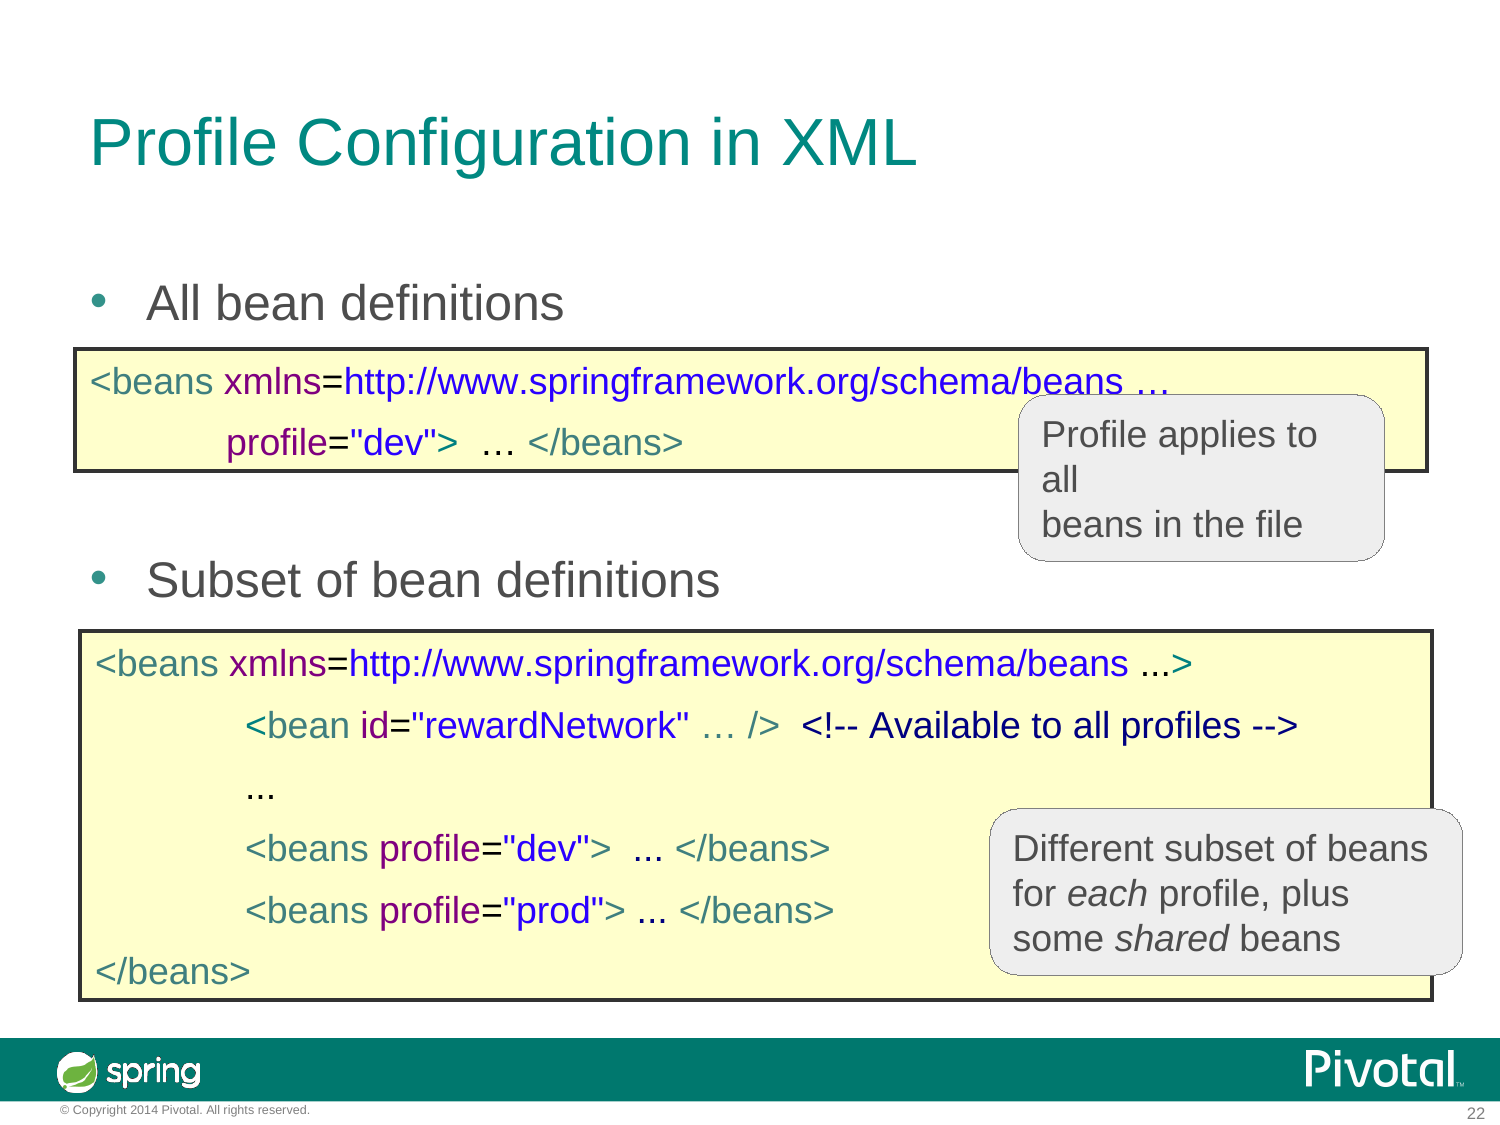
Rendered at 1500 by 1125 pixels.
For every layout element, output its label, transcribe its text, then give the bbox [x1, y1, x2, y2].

text_box Different subset of beans for each profile, plus some shared beans [989, 808, 1463, 976]
list All bean definitions Subset of bean definitions [75, 262, 1426, 348]
text_box Profile applies to all beans in the file [1018, 394, 1385, 562]
text_box <beans xmlns=http://www.springframework.org/schema/beans … profile="dev"> … </beans> [74, 348, 1427, 472]
list All bean definitions Subset of bean definitions [75, 472, 1426, 1005]
text_box <beans xmlns=http://www.springframework.org/schema/beans ...> <bean id="rewardNetwork" … /> <!-- Available to all profiles --> ... <beans profile="dev"> ... </beans> <beans profile="prod"> ... </beans> </beans> [80, 631, 1433, 1000]
title Profile Configuration in XML [75, 45, 1426, 233]
picture [1306, 1050, 1464, 1087]
picture [32, 1041, 210, 1103]
